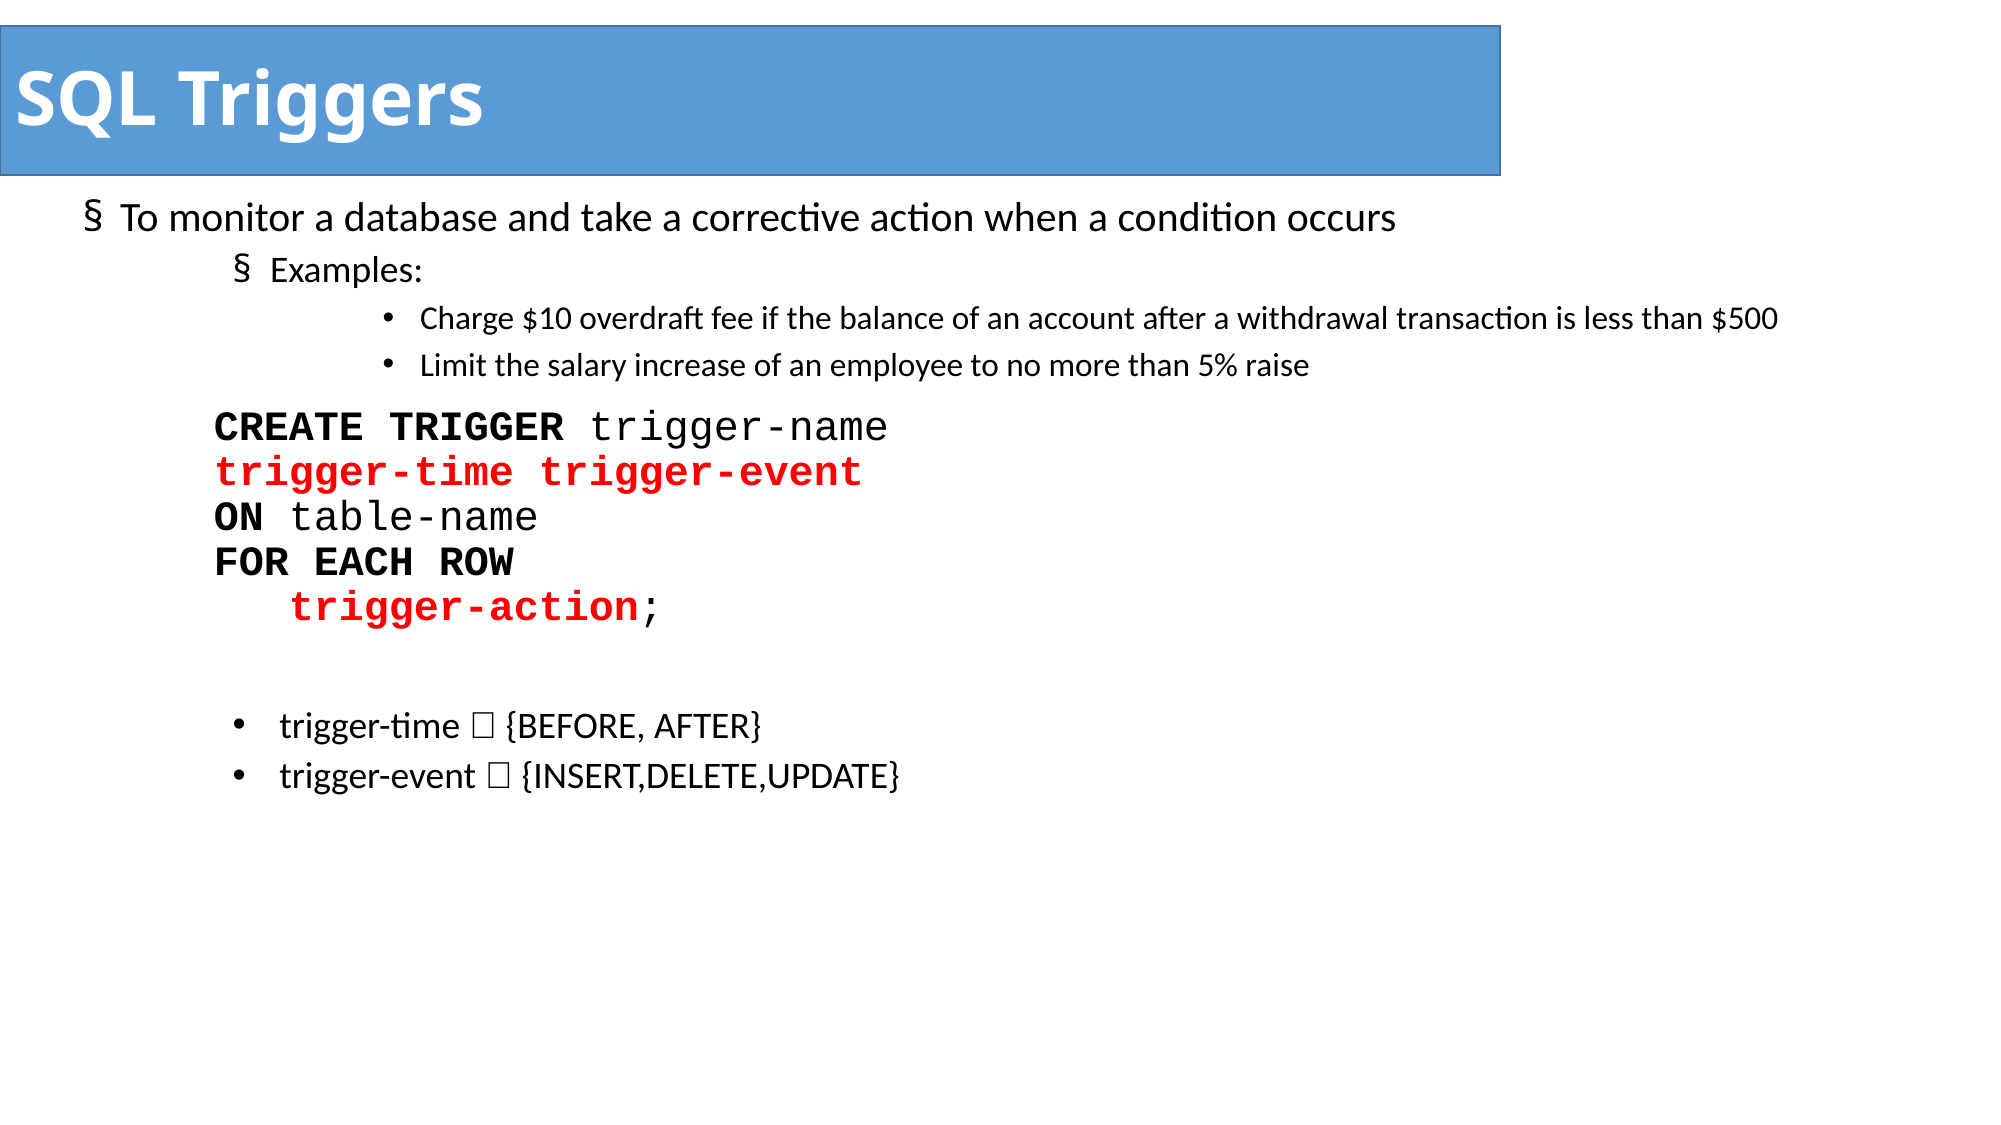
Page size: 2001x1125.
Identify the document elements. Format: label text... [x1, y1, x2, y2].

title SQL Triggers [0, 26, 1501, 176]
text_box To monitor a database and take a corrective action when a condition occurs Examples: Charge $10 overdraft fee if the balance of an account after a withdrawal transaction is less than $500 Limit the salary increase of an employee to no more than 5% raise CREATE TRIGGER trigger-name trigger-time trigger-event ON table-name FOR EACH ROW trigger-action; trigger-time  {BEFORE, AFTER} trigger-event  {INSERT,DELETE,UPDATE} [67, 187, 1863, 1038]
